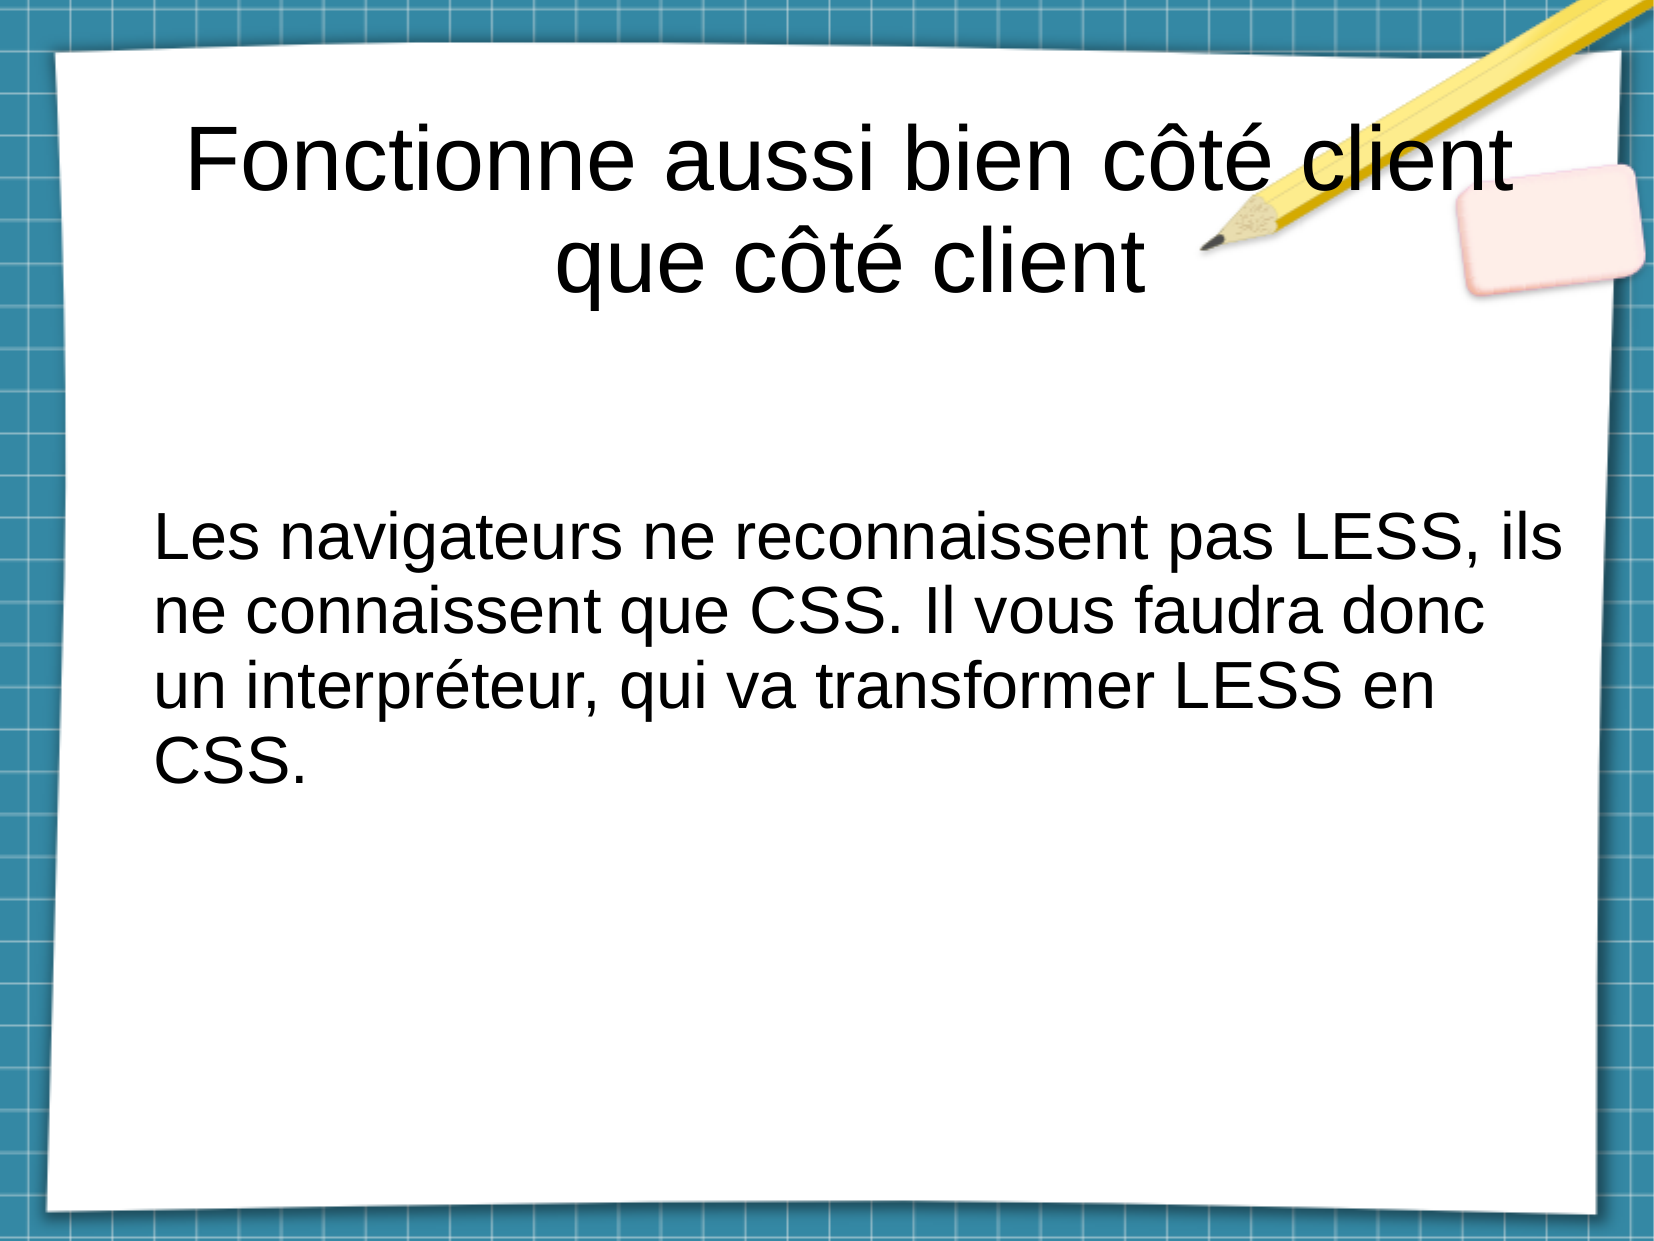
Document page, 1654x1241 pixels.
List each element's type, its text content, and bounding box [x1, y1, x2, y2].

list Les navigateurs ne reconnaissent pas LESS, ils ne connaissent que CSS. Il vous faudra donc un interpréteur, qui va transformer LESS en CSS. [82, 290, 1571, 1010]
title Fonctionne aussi bien côté client que côté client [106, 106, 1595, 314]
picture [0, 0, 1654, 1241]
